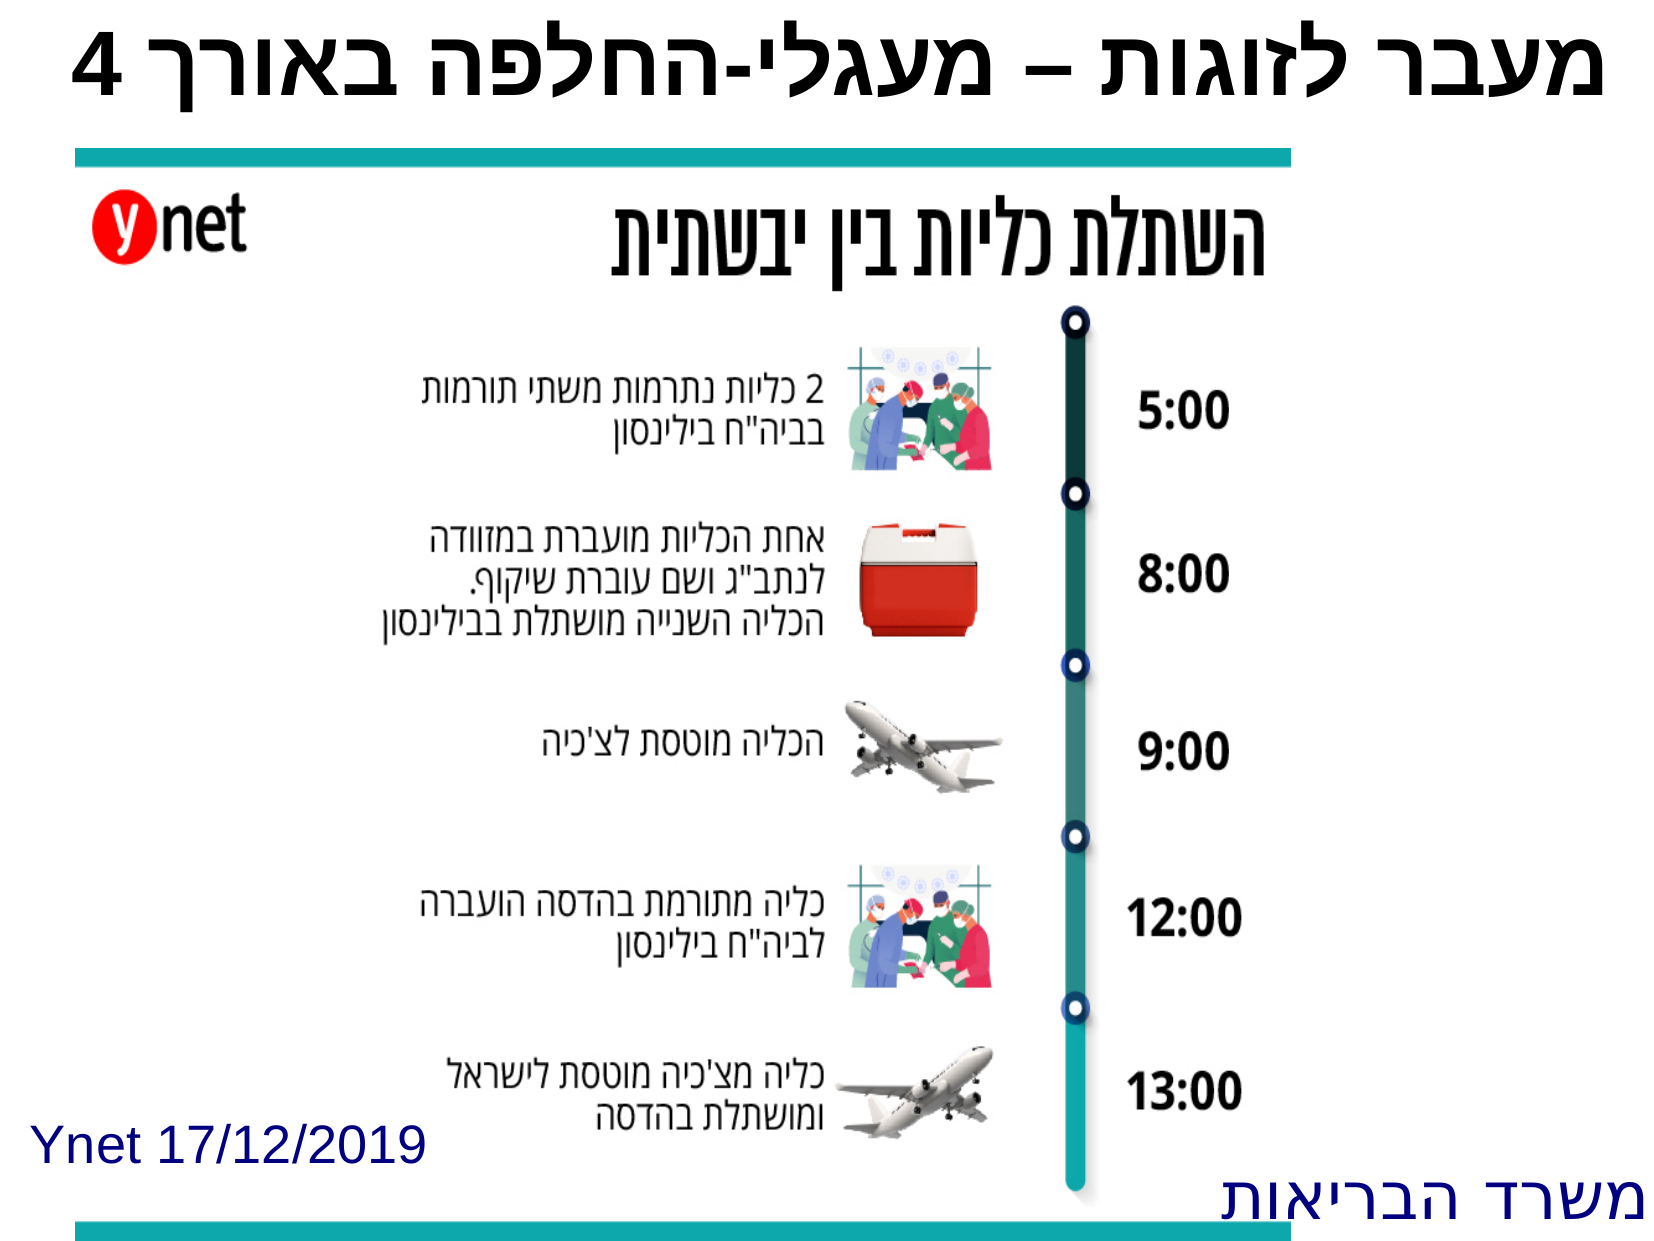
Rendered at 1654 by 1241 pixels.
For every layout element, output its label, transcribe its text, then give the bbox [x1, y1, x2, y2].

picture [75, 148, 1291, 1241]
text_box משרד הבריאות [1155, 1150, 1654, 1241]
title מעבר לזוגות – מעגלי-החלפה באורך 4 [30, 11, 1654, 115]
text_box Ynet 17/12/2019 [15, 1106, 466, 1241]
